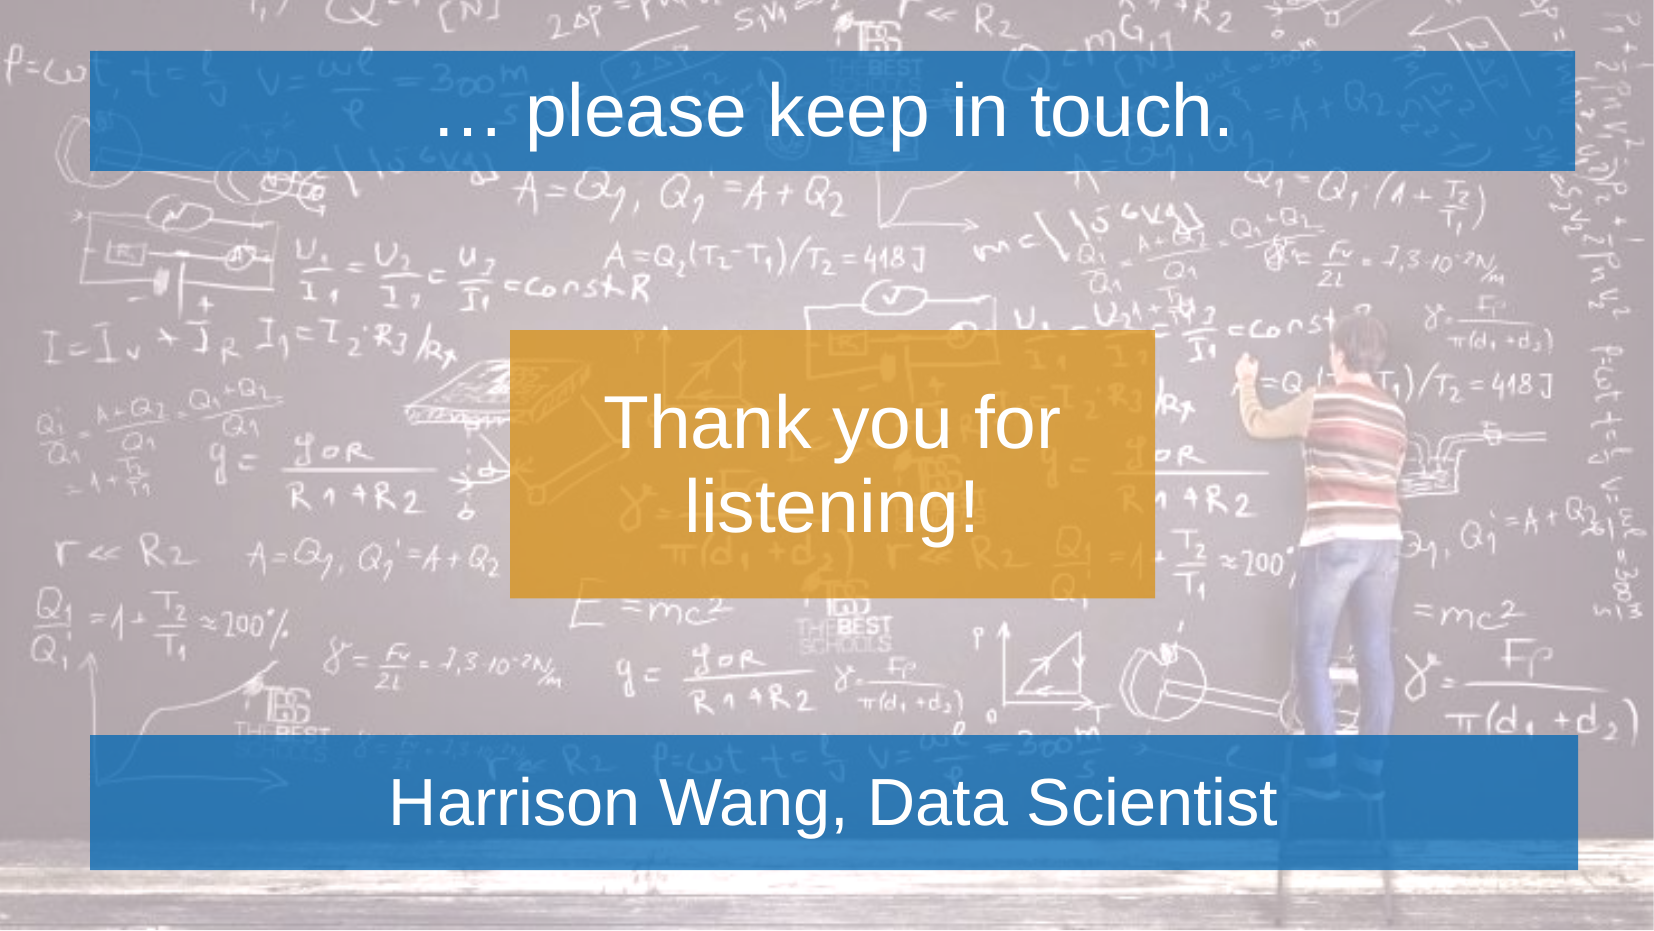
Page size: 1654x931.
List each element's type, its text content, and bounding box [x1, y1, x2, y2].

title Thank you for listening! [510, 330, 1156, 599]
title … please keep in touch. [90, 50, 1576, 171]
text_box Harrison Wang, Data Scientist [90, 735, 1579, 871]
text_box [0, 0, 1654, 931]
